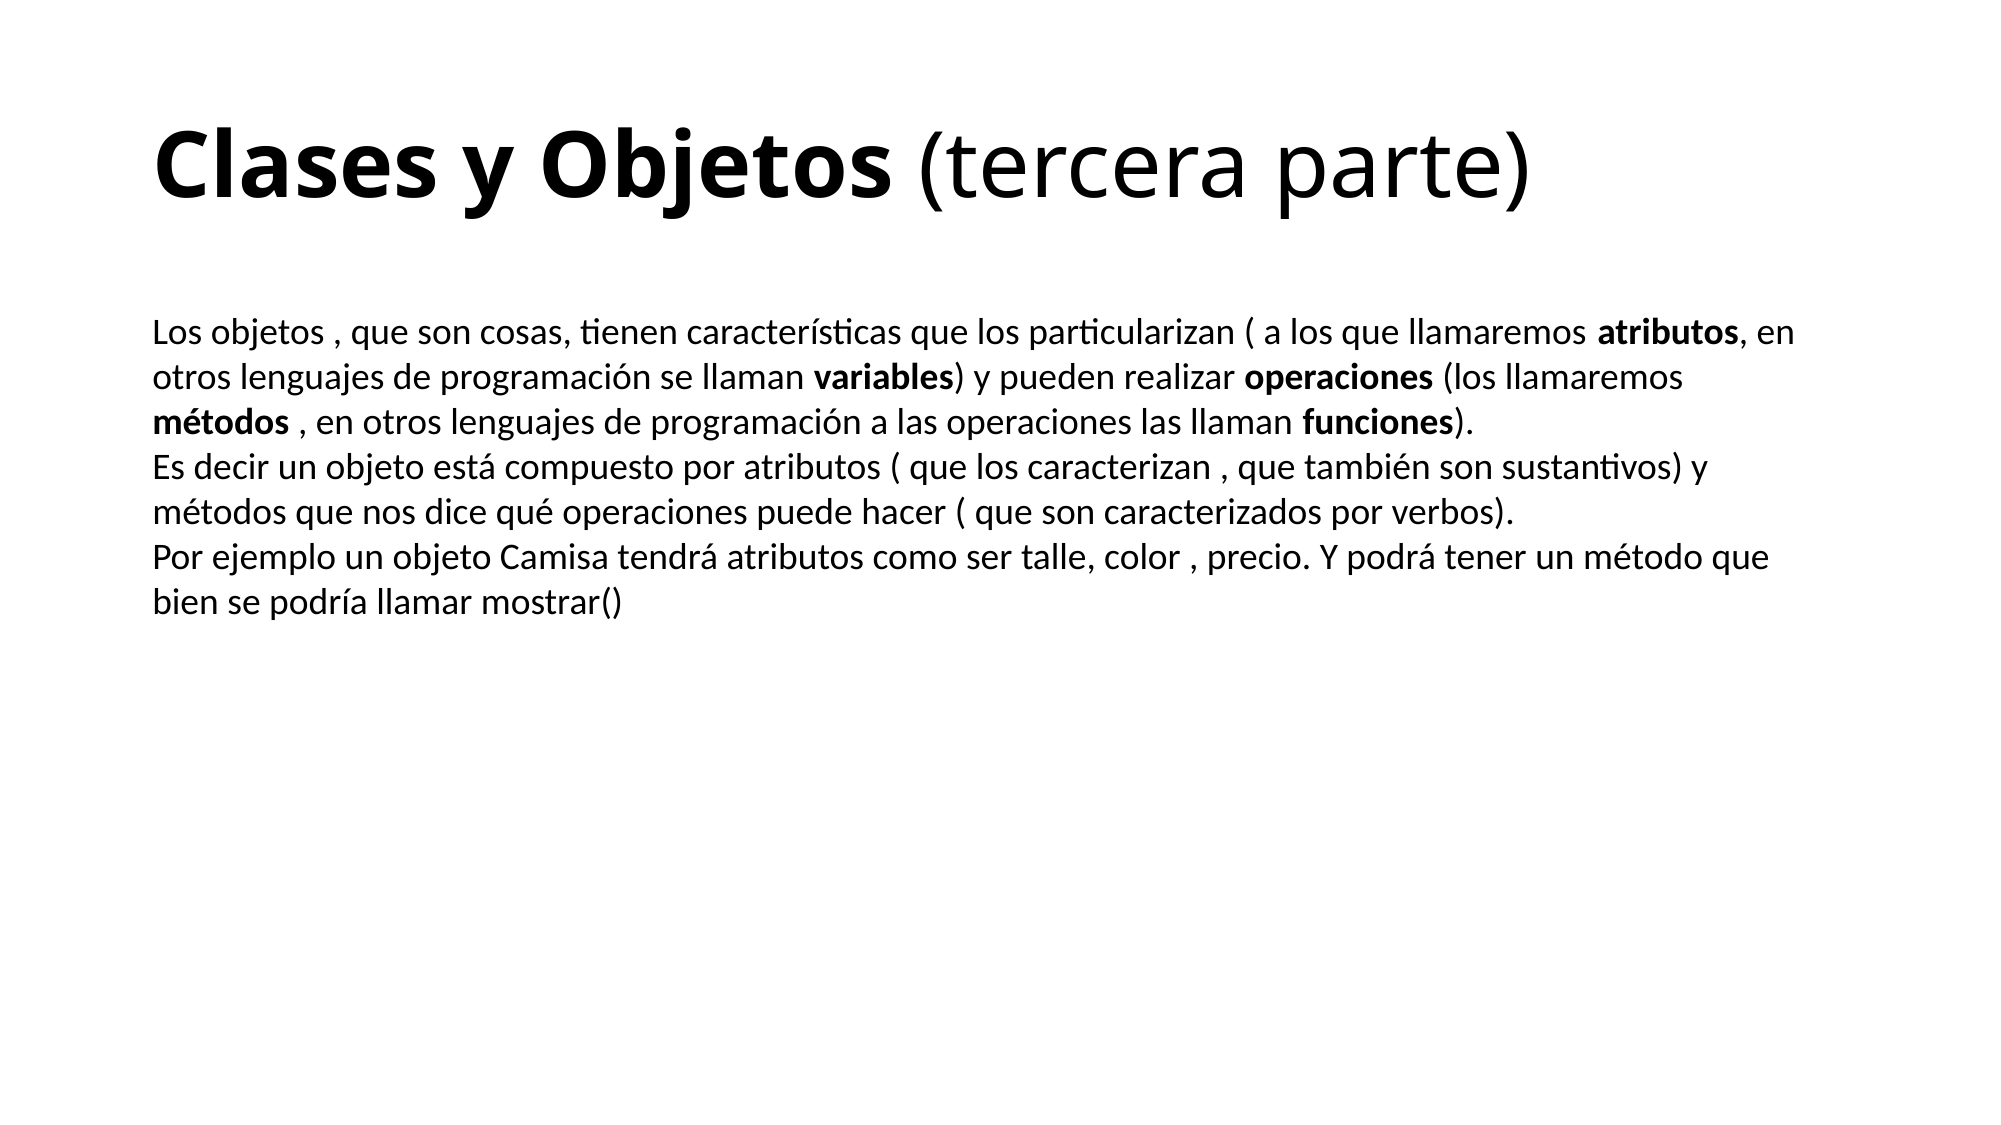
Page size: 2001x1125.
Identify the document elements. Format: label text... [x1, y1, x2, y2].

text_box Los objetos , que son cosas, tienen características que los particularizan ( a los que llamaremos atributos, en otros lenguajes de programación se llaman variables) y pueden realizar operaciones (los llamaremos métodos , en otros lenguajes de programación a las operaciones las llaman funciones). Es decir un objeto está compuesto por atributos ( que los caracterizan , que también son sustantivos) y métodos que nos dice qué operaciones puede hacer ( que son caracterizados por verbos). Por ejemplo un objeto Camisa tendrá atributos como ser talle, color , precio. Y podrá tener un método que bien se podría llamar mostrar() [137, 299, 1862, 1013]
text_box Clases y Objetos (tercera parte) [137, 59, 1862, 277]
